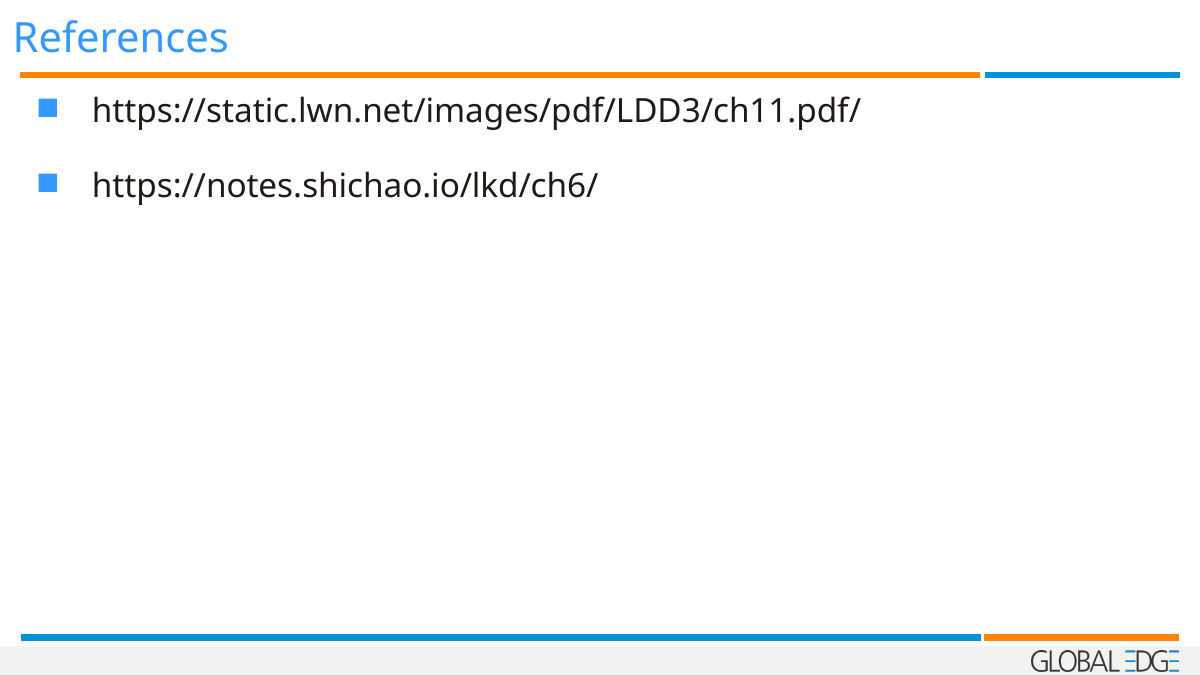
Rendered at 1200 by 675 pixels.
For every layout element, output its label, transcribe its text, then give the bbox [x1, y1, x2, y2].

picture [1031, 650, 1179, 672]
list https://static.lwn.net/images/pdf/LDD3/ch11.pdf/ https://notes.shichao.io/lkd/ch6/ [21, 86, 1170, 615]
title References [12, 9, 1088, 63]
